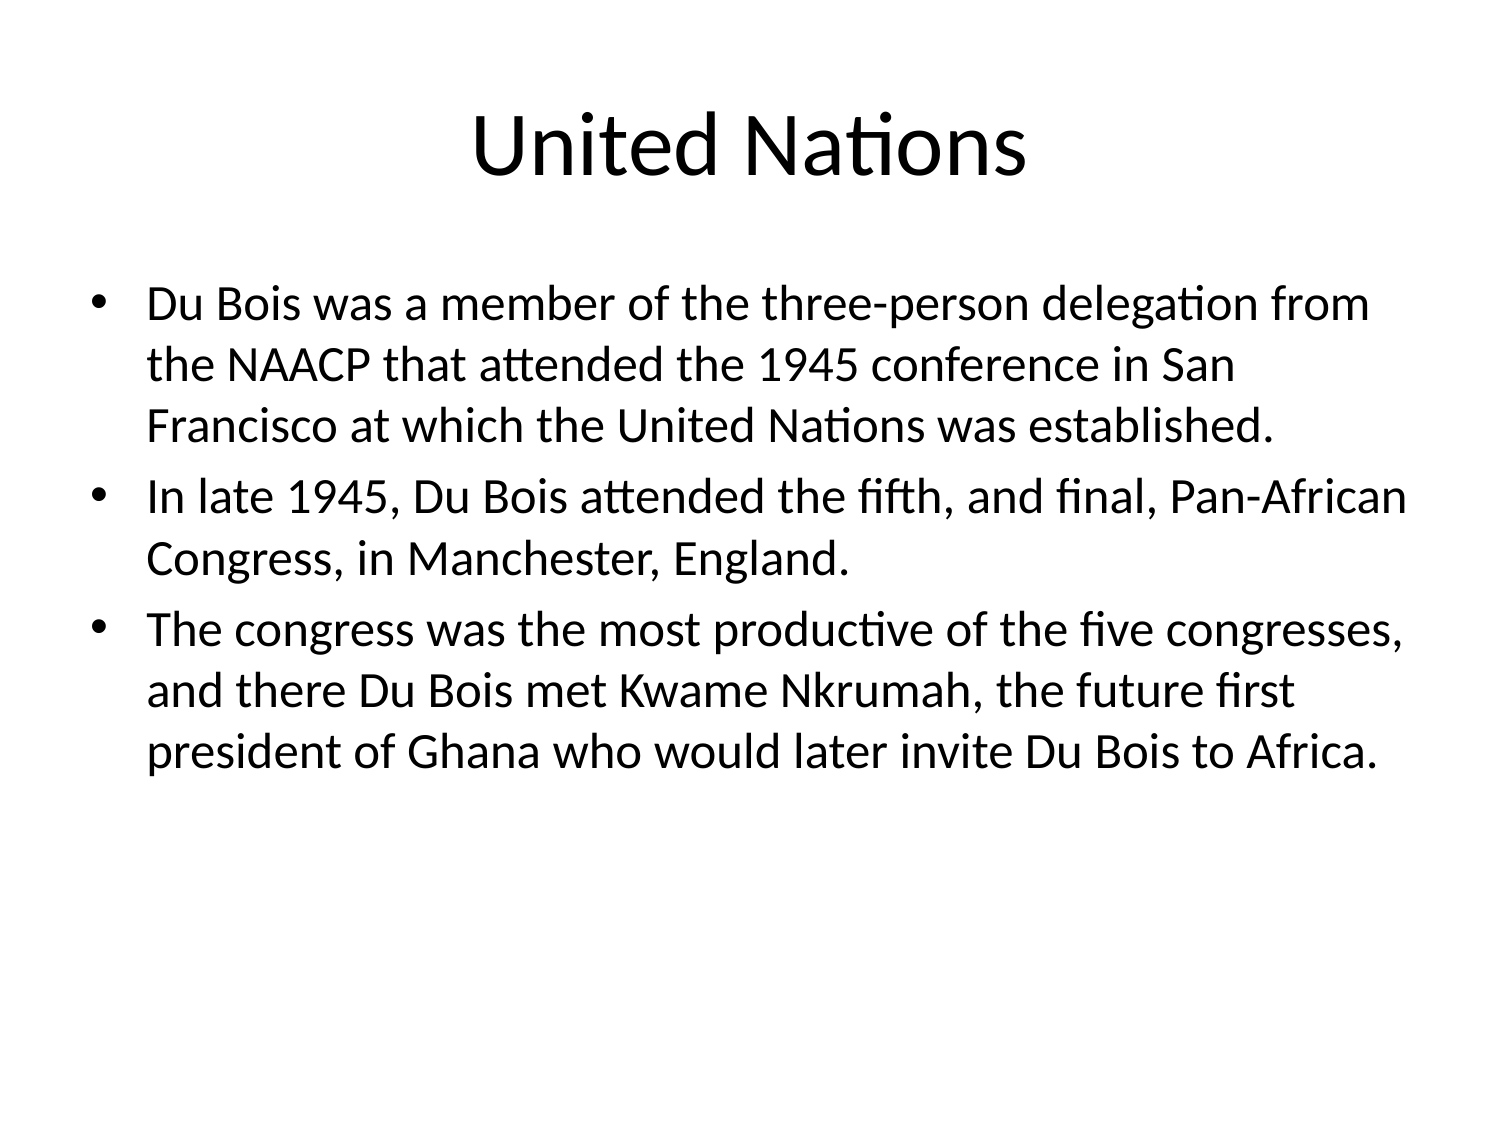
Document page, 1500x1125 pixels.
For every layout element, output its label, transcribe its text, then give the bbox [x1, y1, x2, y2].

title United Nations [75, 45, 1425, 233]
list Du Bois was a member of the three-person delegation from the NAACP that attended the 1945 conference in San Francisco at which the United Nations was established. In late 1945, Du Bois attended the fifth, and final, Pan-African Congress, in Manchester, England. The congress was the most productive of the five congresses, and there Du Bois met Kwame Nkrumah, the future first president of Ghana who would later invite Du Bois to Africa. [75, 262, 1425, 1005]
